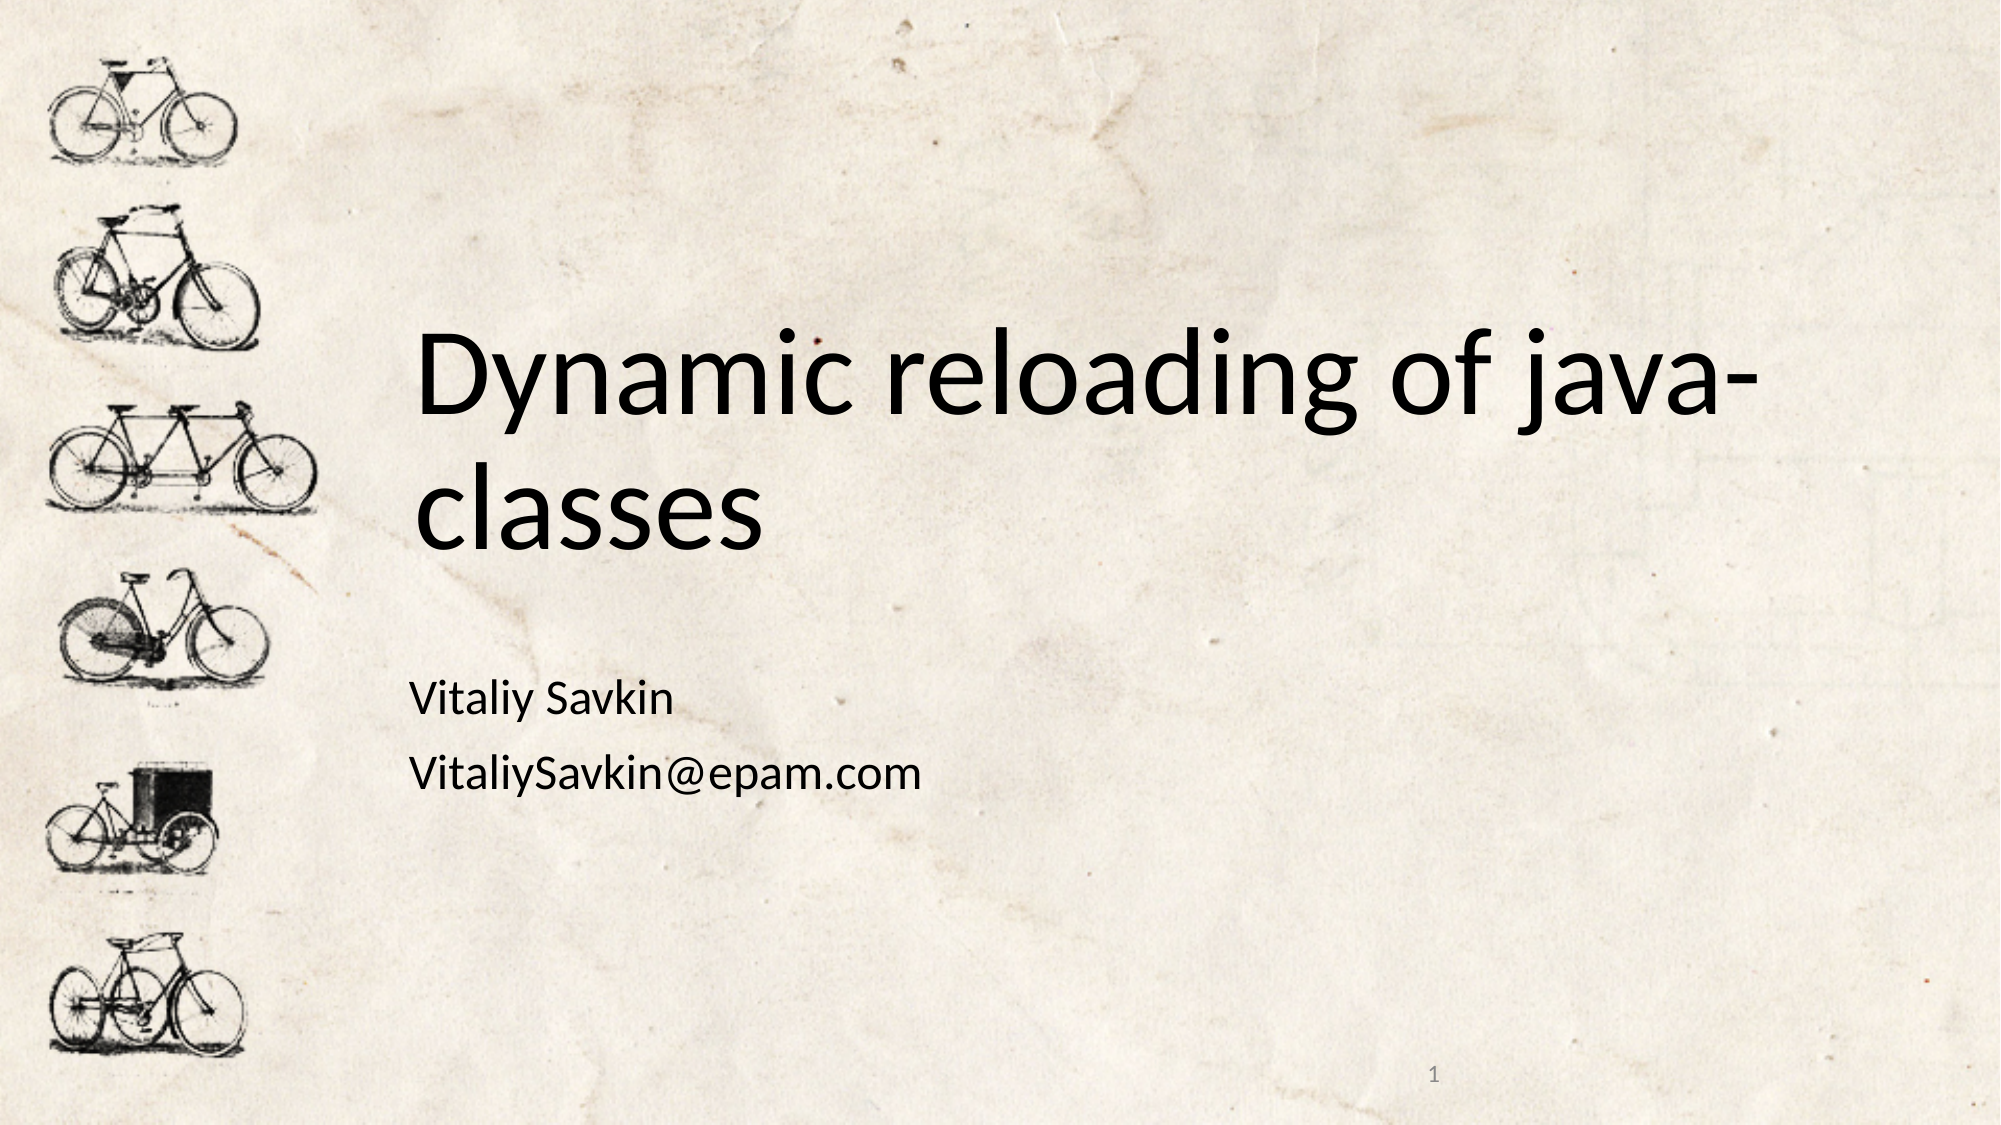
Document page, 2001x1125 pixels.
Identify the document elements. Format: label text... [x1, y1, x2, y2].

title Dynamic reloading of java-classes [399, 192, 1900, 585]
subtitle Vitaliy Savkin VitaliySavkin@epam.com [393, 664, 1894, 964]
text_box 1 [1412, 1042, 1863, 1103]
